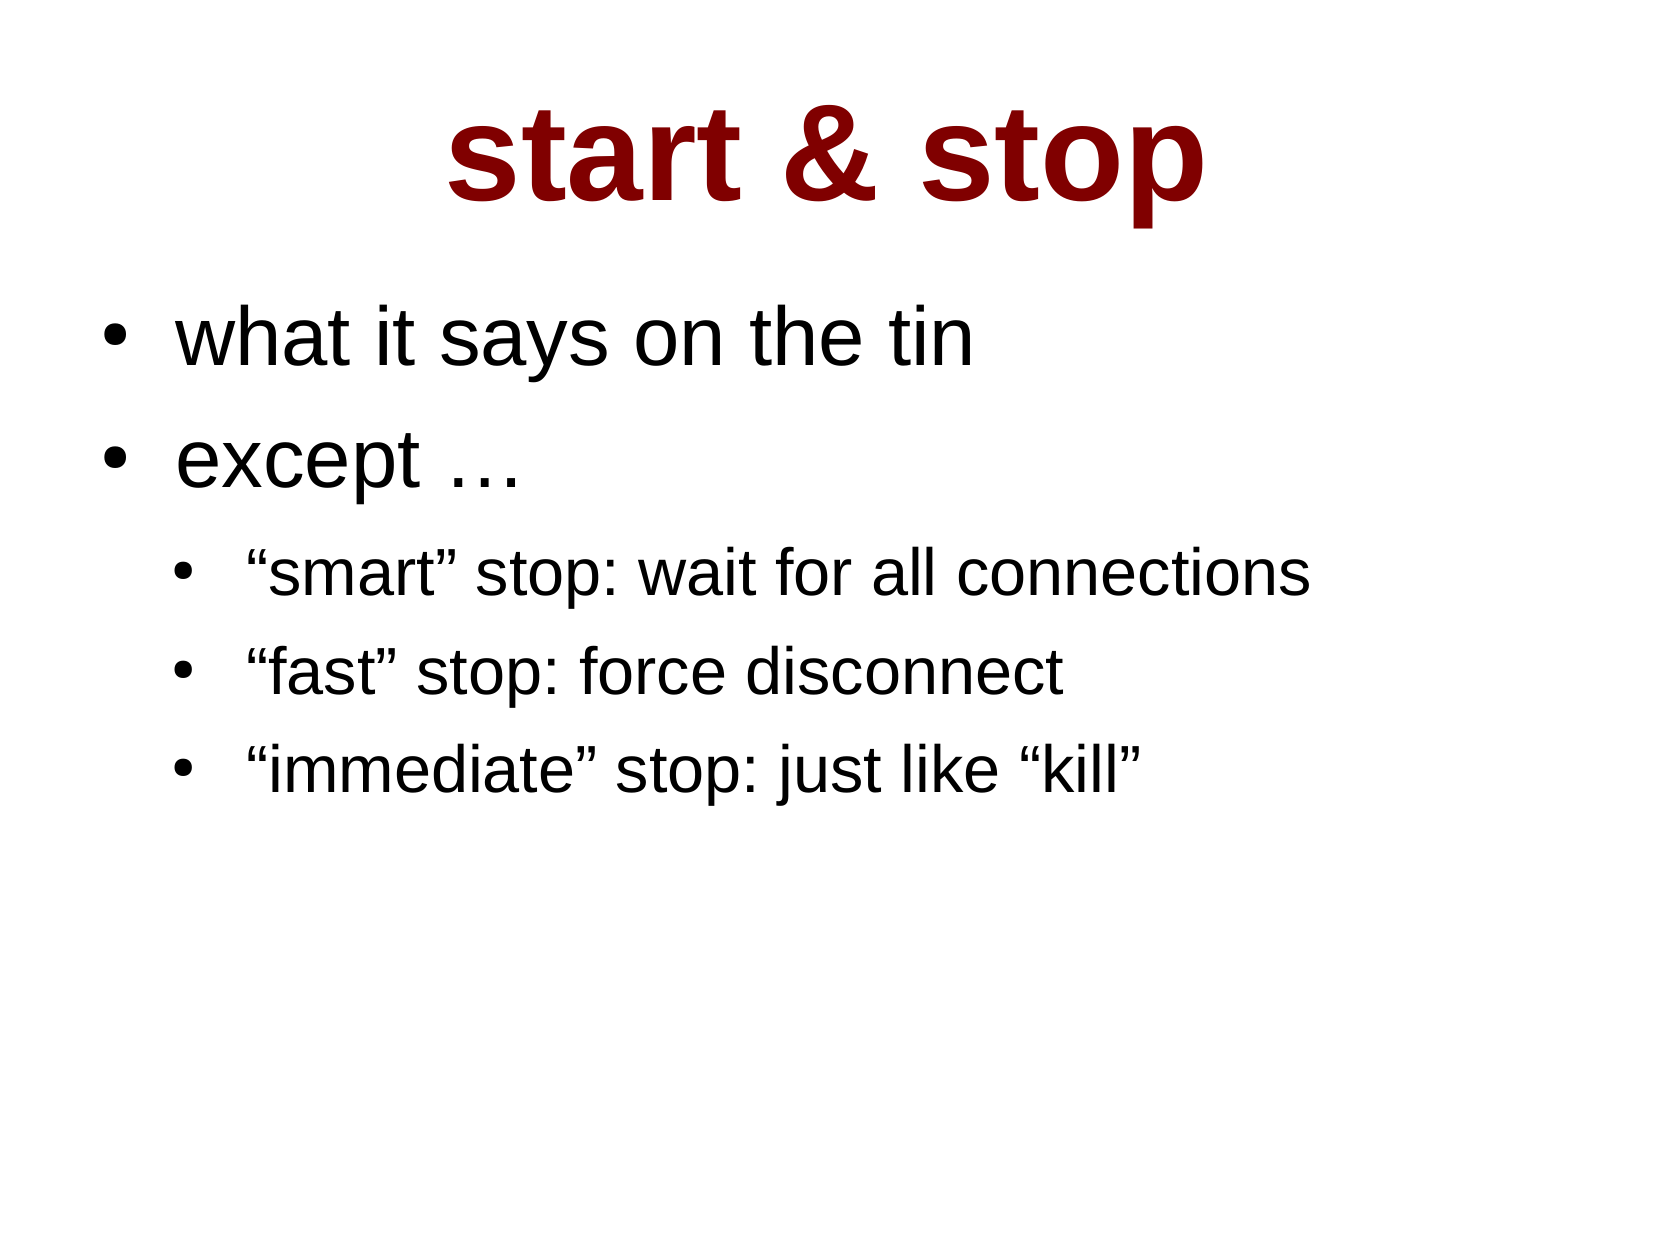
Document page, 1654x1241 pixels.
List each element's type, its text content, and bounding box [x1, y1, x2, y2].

list what it says on the tin except … “smart” stop: wait for all connections “fast” stop: force disconnect “immediate” stop: just like “kill” [82, 290, 1571, 1169]
title start & stop [82, 49, 1571, 257]
